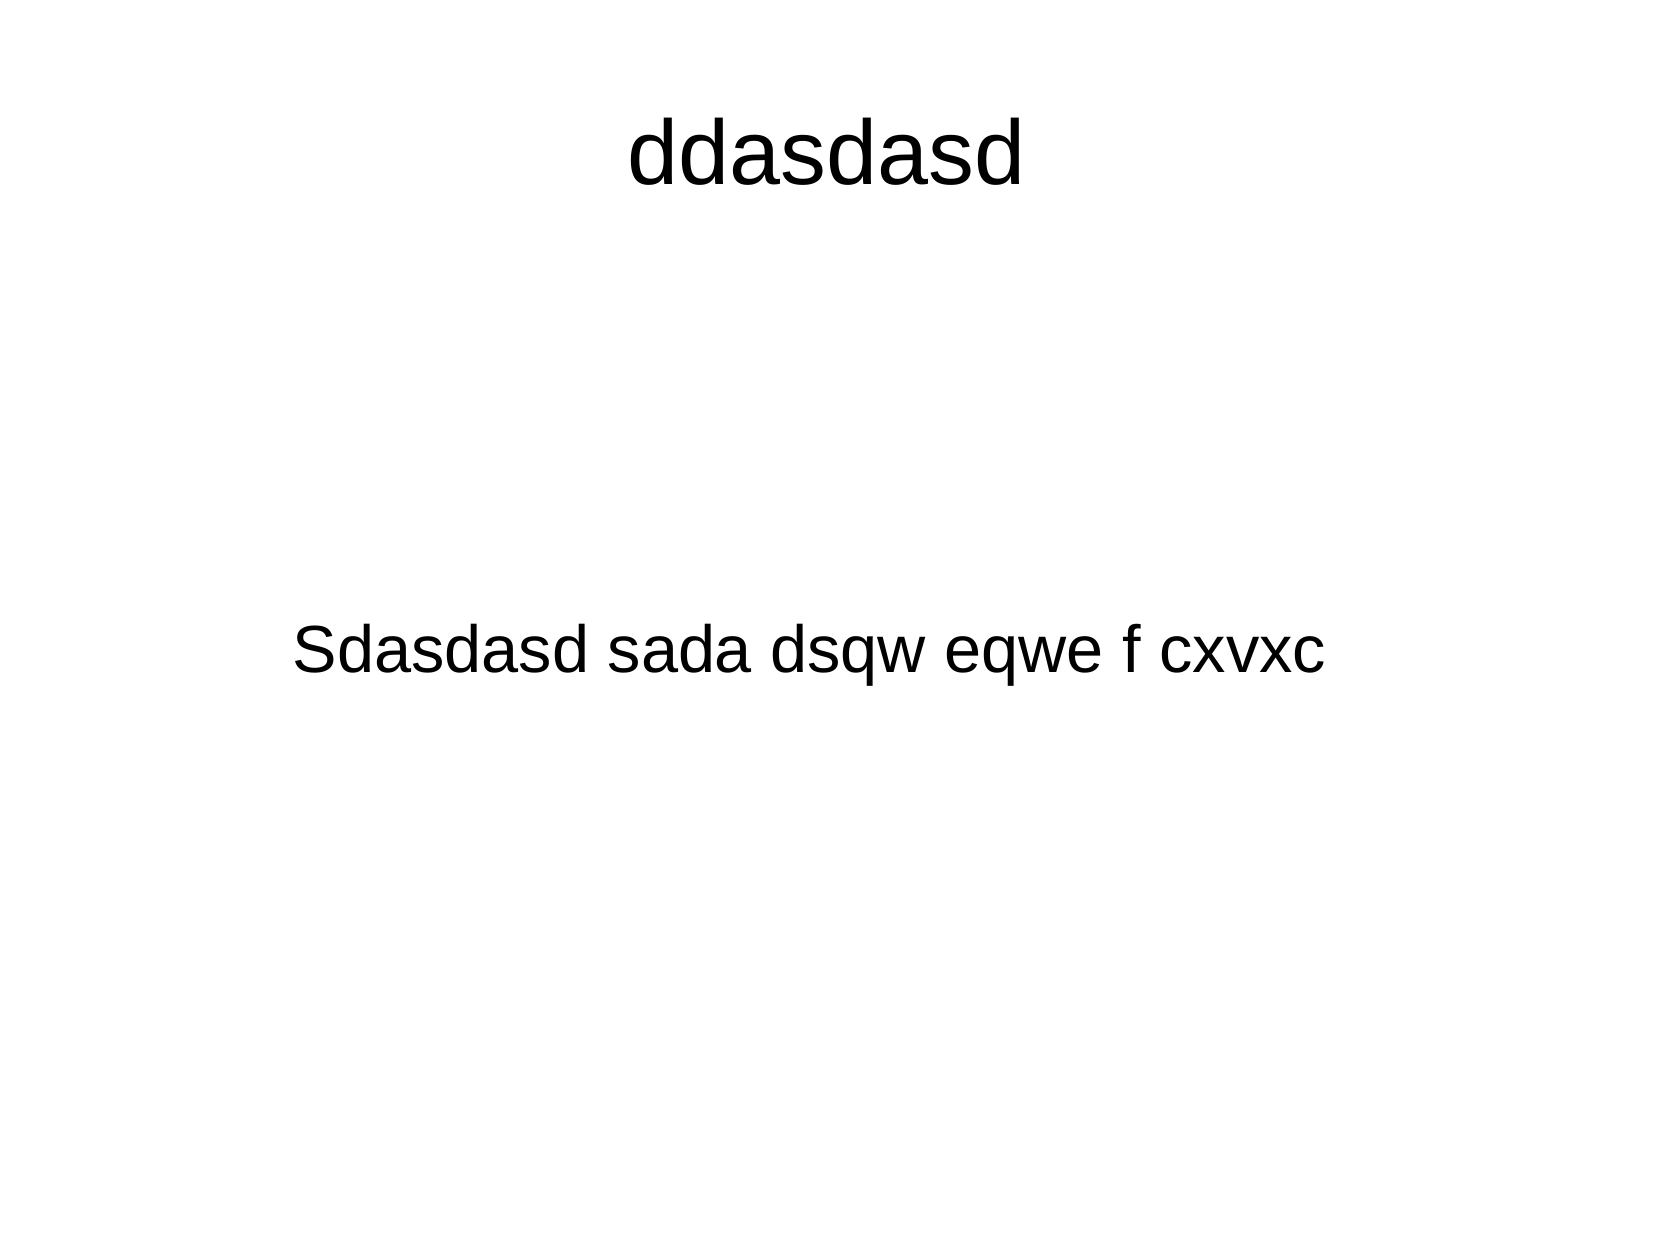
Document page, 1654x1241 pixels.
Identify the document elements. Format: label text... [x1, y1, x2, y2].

subtitle Sdasdasd sada dsqw eqwe f cxvxc [82, 290, 1538, 1010]
title ddasdasd [82, 49, 1571, 257]
